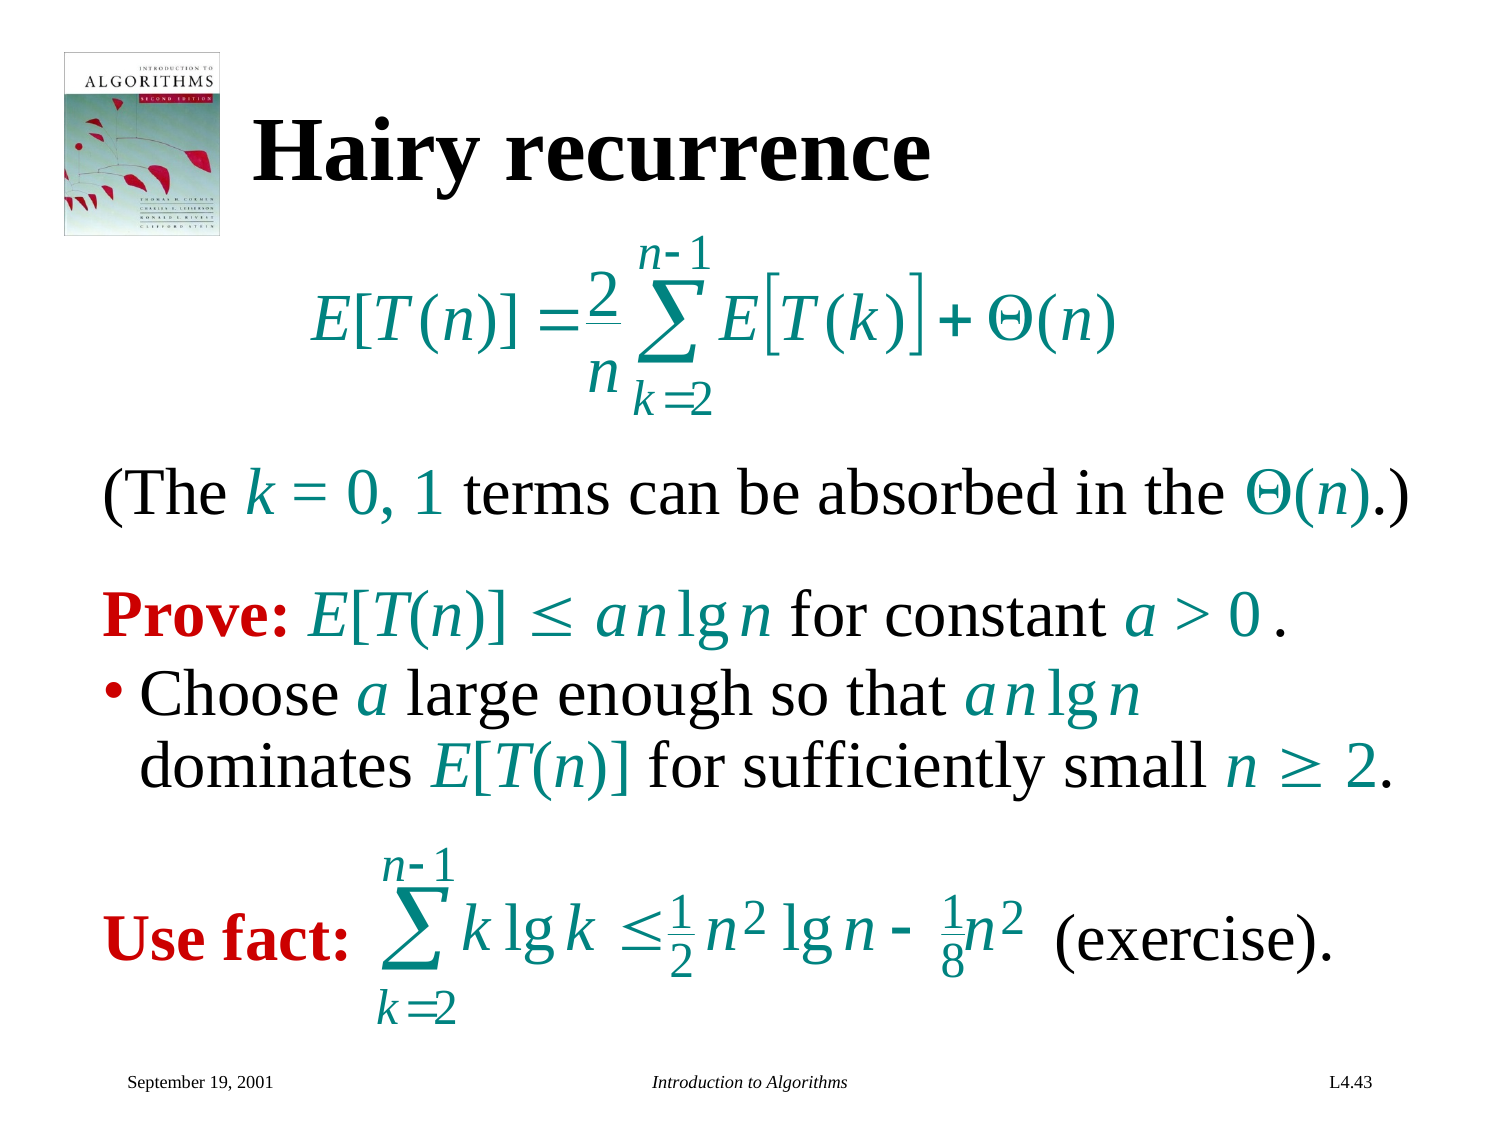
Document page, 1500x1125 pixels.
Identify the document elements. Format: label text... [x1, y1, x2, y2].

chart [372, 837, 1028, 1030]
text_box Introduction to Algorithms [512, 1062, 988, 1101]
text_box (exercise). [1040, 885, 1351, 982]
text_box Choose a large enough so that a n lg n dominates E[T(n)] for sufficiently small n  2. [87, 650, 1413, 810]
chart [306, 224, 1119, 421]
picture [64, 52, 220, 236]
text_box Prove: E[T(n)]  a n lg n for constant a > 0 . [87, 562, 1304, 650]
text_box Use fact: [87, 885, 372, 982]
text_box (The k = 0, 1 terms can be absorbed in the (n).) [87, 439, 1426, 536]
text_box September 19, 2001 [112, 1062, 426, 1101]
text_box L4.<number> [1074, 1062, 1388, 1101]
title Hairy recurrence [237, 49, 1475, 238]
